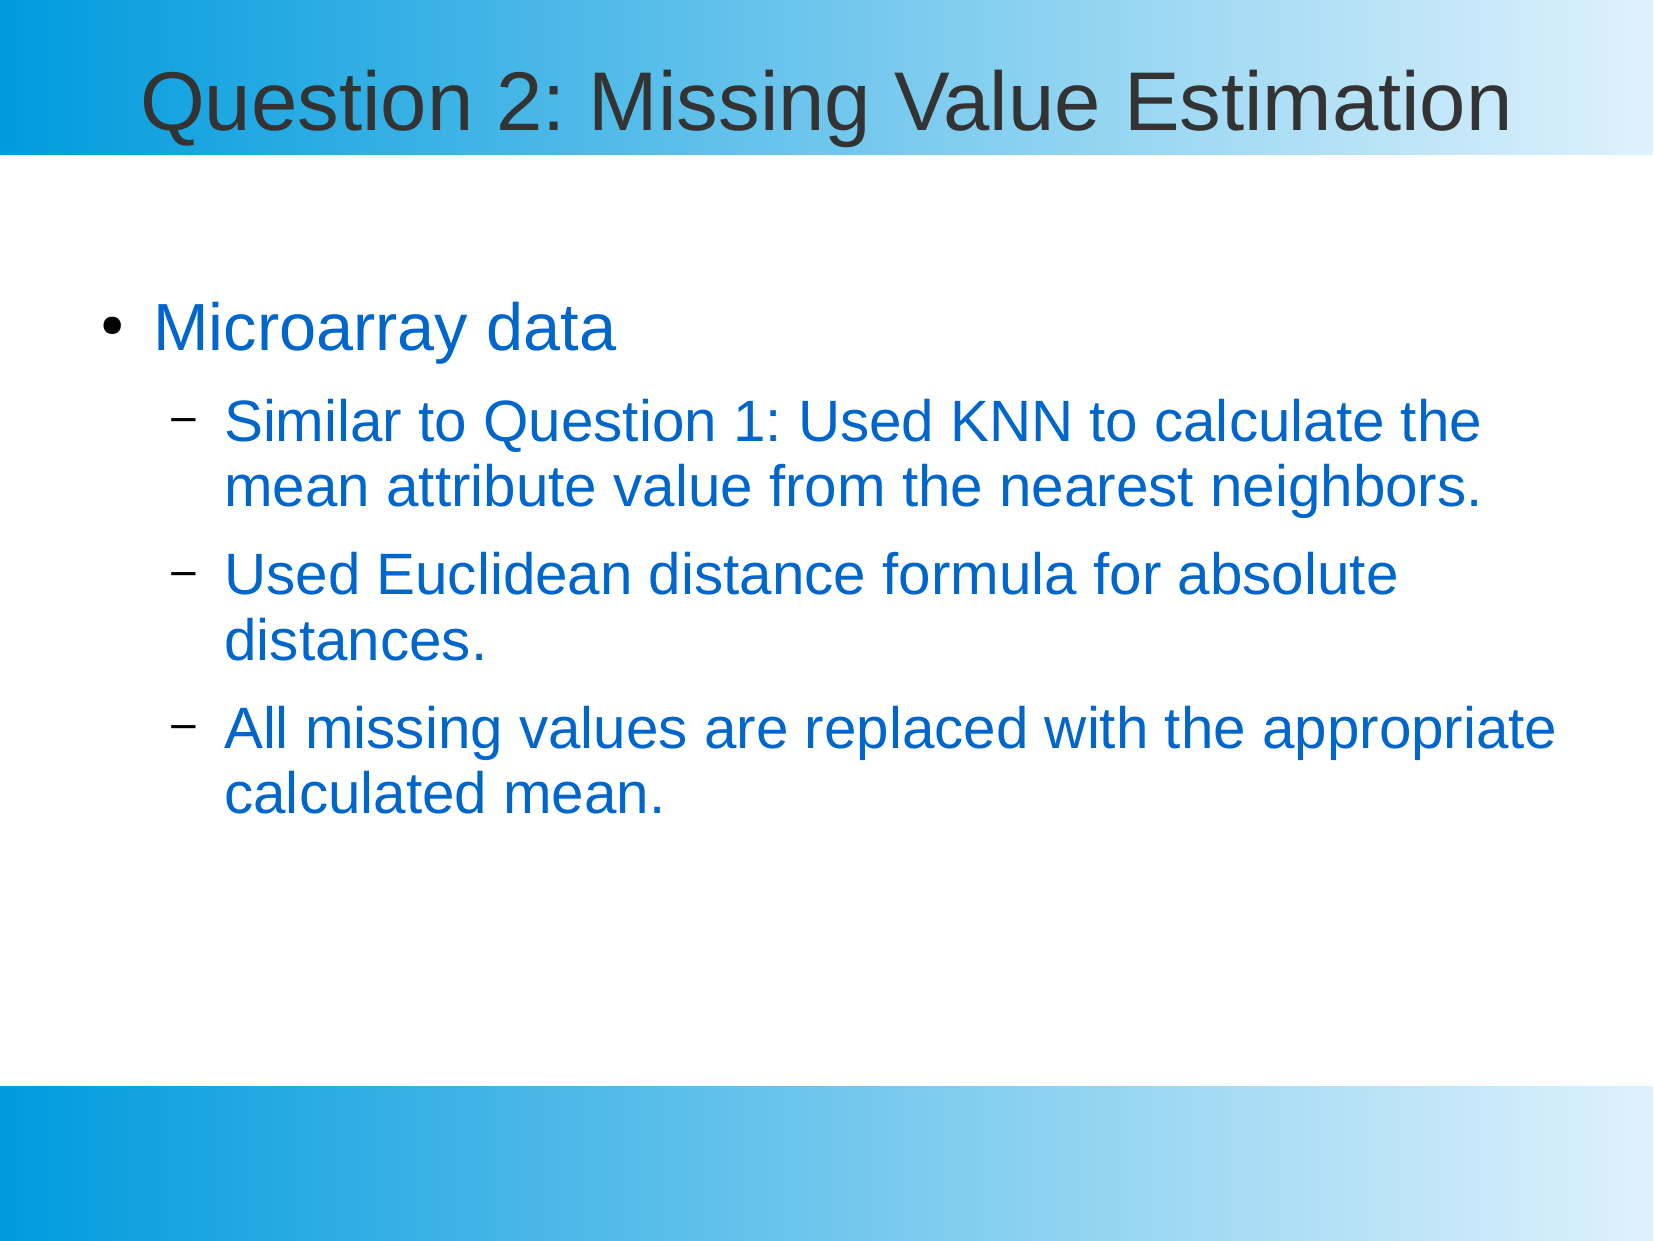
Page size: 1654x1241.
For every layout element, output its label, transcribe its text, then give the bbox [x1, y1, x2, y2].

list Microarray data Similar to Question 1: Used KNN to calculate the mean attribute value from the nearest neighbors. Used Euclidean distance formula for absolute distances. All missing values are replaced with the appropriate calculated mean. [82, 290, 1571, 1010]
title Question 2: Missing Value Estimation [82, 49, 1571, 155]
